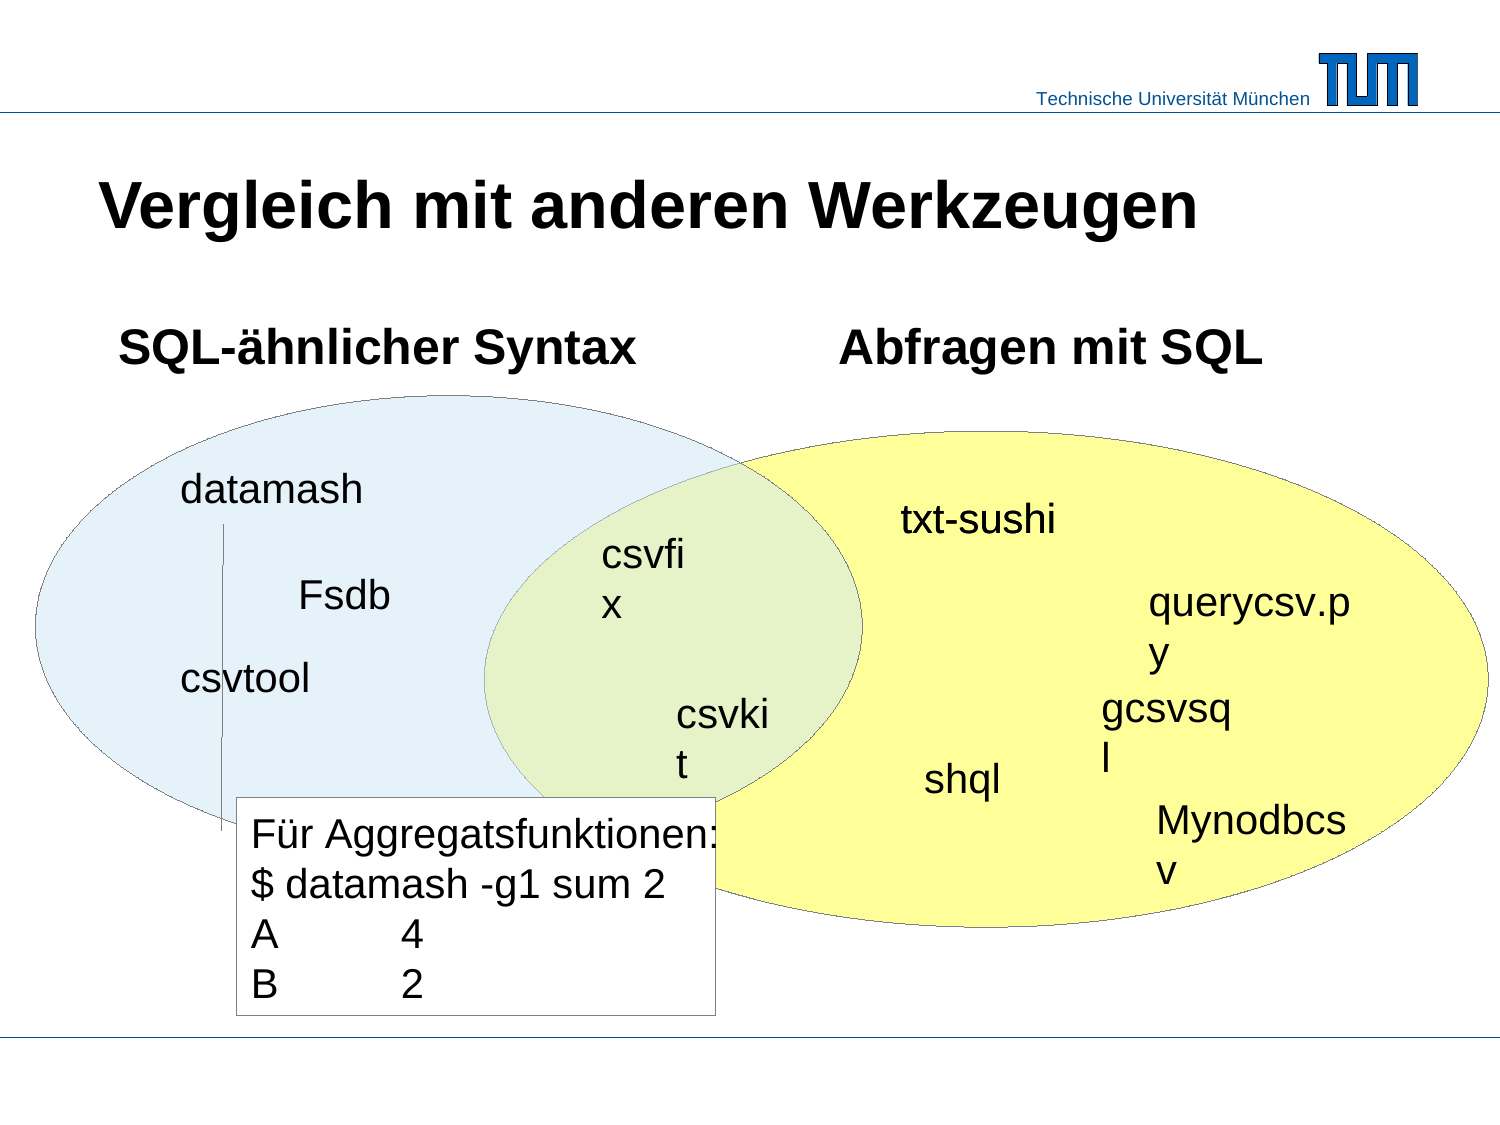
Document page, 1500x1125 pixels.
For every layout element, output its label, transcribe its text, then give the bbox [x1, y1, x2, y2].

text_box txt-sushi [885, 484, 1146, 567]
text_box datamash [165, 454, 390, 520]
text_box SQL-ähnlicher Syntax [82, 307, 674, 402]
text_box querycsv.py [1133, 566, 1387, 632]
text_box Fsdb [283, 561, 438, 626]
text_box Mynodbcsv [1141, 785, 1382, 851]
text_box gcsvsql [1086, 673, 1256, 739]
text_box csvtool [165, 643, 222, 727]
text_box csvtool [223, 643, 426, 727]
text_box csvfix [586, 519, 721, 585]
title Vergleich mit anderen Werkzeugen [83, 74, 1417, 250]
text_box Für Aggregatsfunktionen: $ datamash -g1 sum 2 A 4 B 2 [236, 797, 716, 1016]
text_box Abfragen mit SQL [755, 307, 1347, 382]
text_box csvkit [661, 679, 796, 745]
text_box shql [909, 744, 1016, 898]
text_box [35, 402, 1489, 928]
